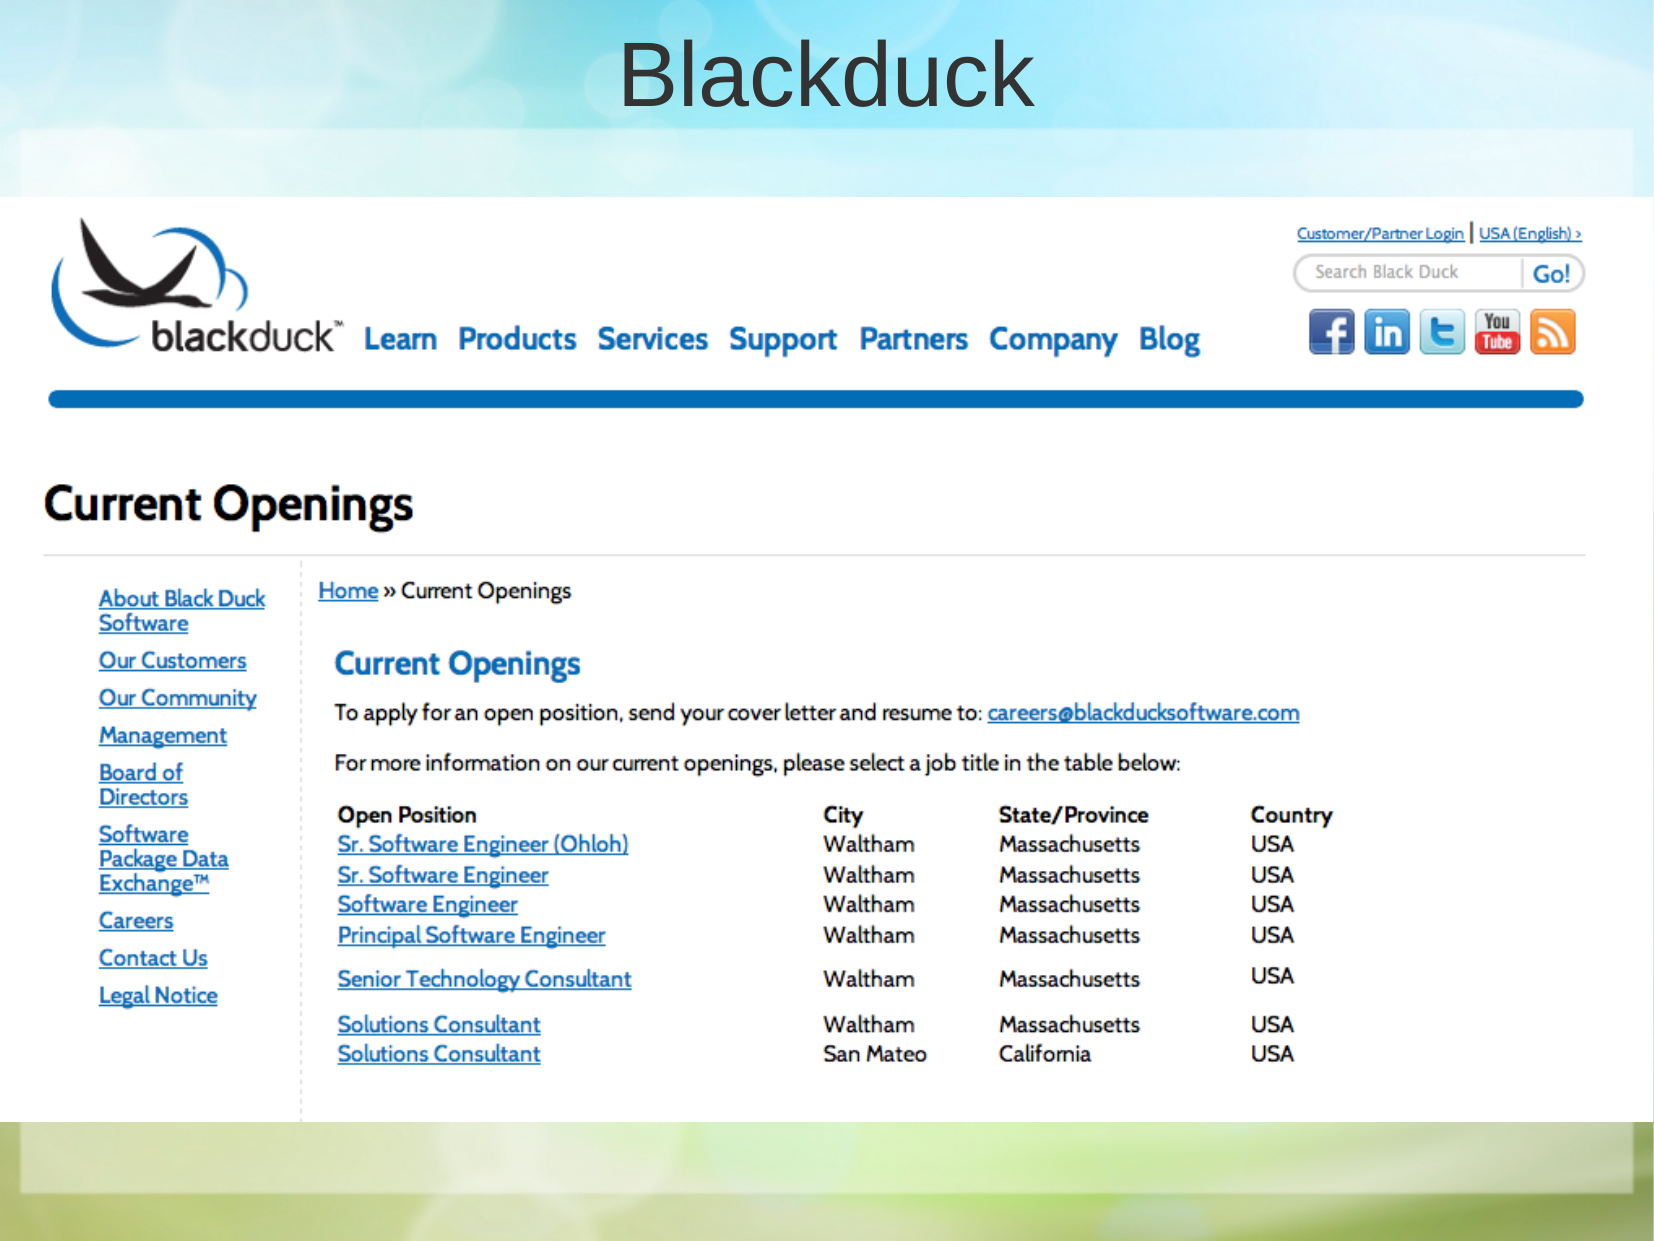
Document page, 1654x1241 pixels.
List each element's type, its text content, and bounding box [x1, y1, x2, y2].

picture [0, 0, 1654, 1241]
title Blackduck [82, 0, 1571, 151]
